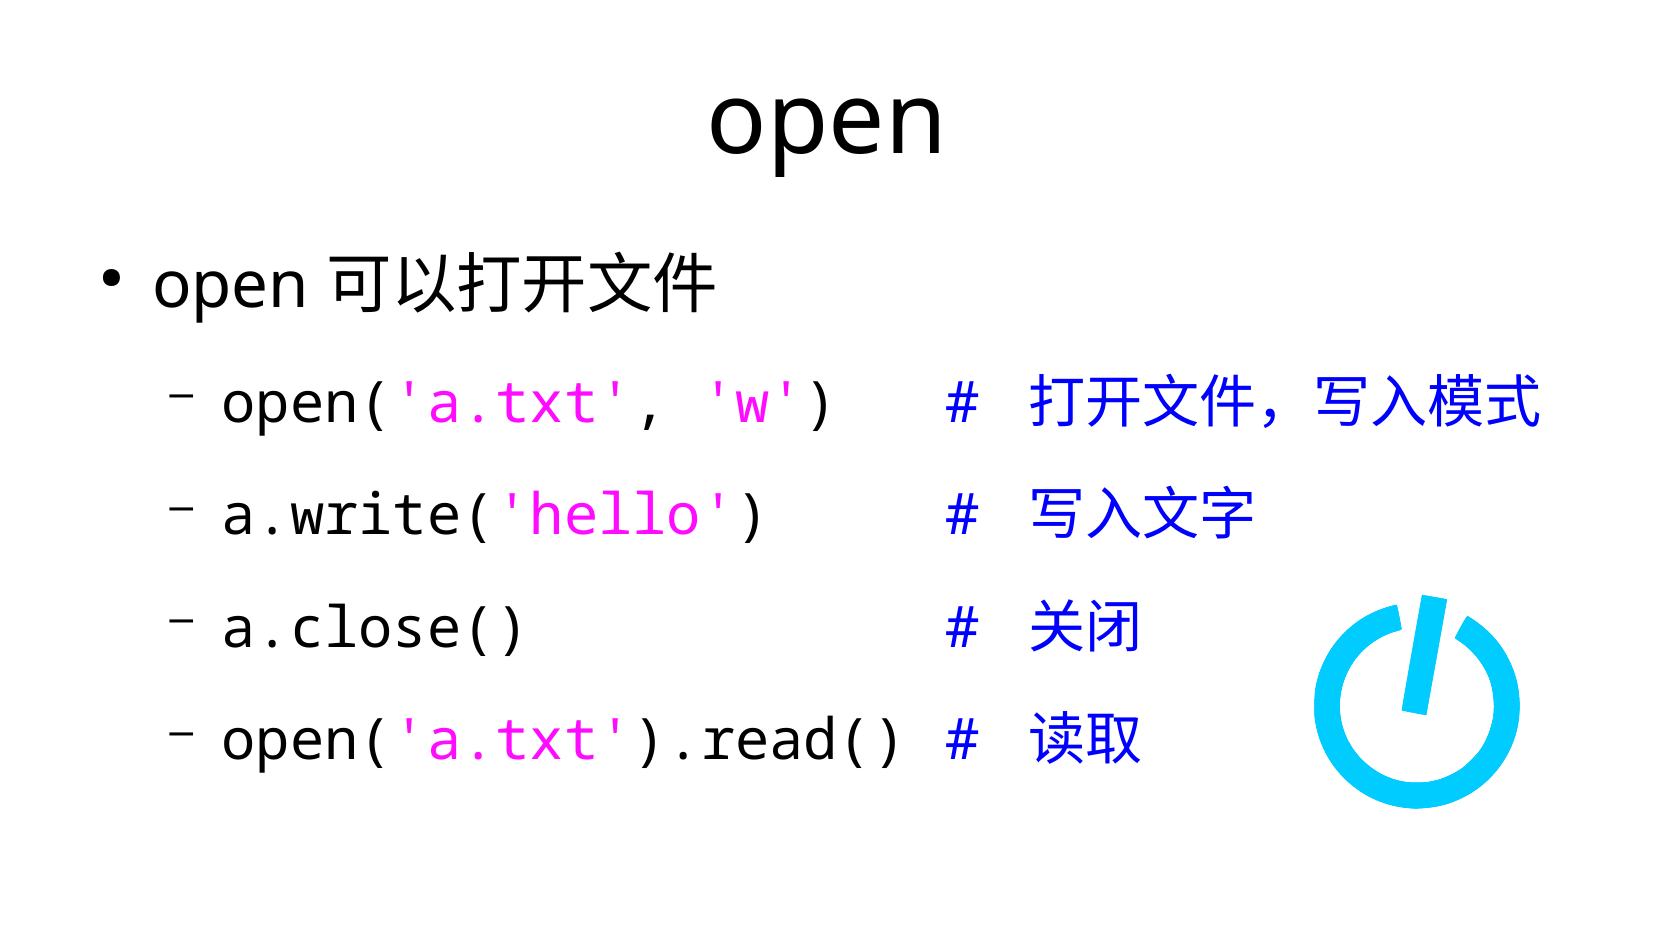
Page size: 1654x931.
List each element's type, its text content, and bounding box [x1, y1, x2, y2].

list open可以打开文件 open('a.txt', 'w') # 打开文件，写入模式 a.write('hello') # 写入文字 a.close() # 关闭 open('a.txt').read() # 读取 [82, 217, 1571, 863]
title open [82, 37, 1571, 193]
